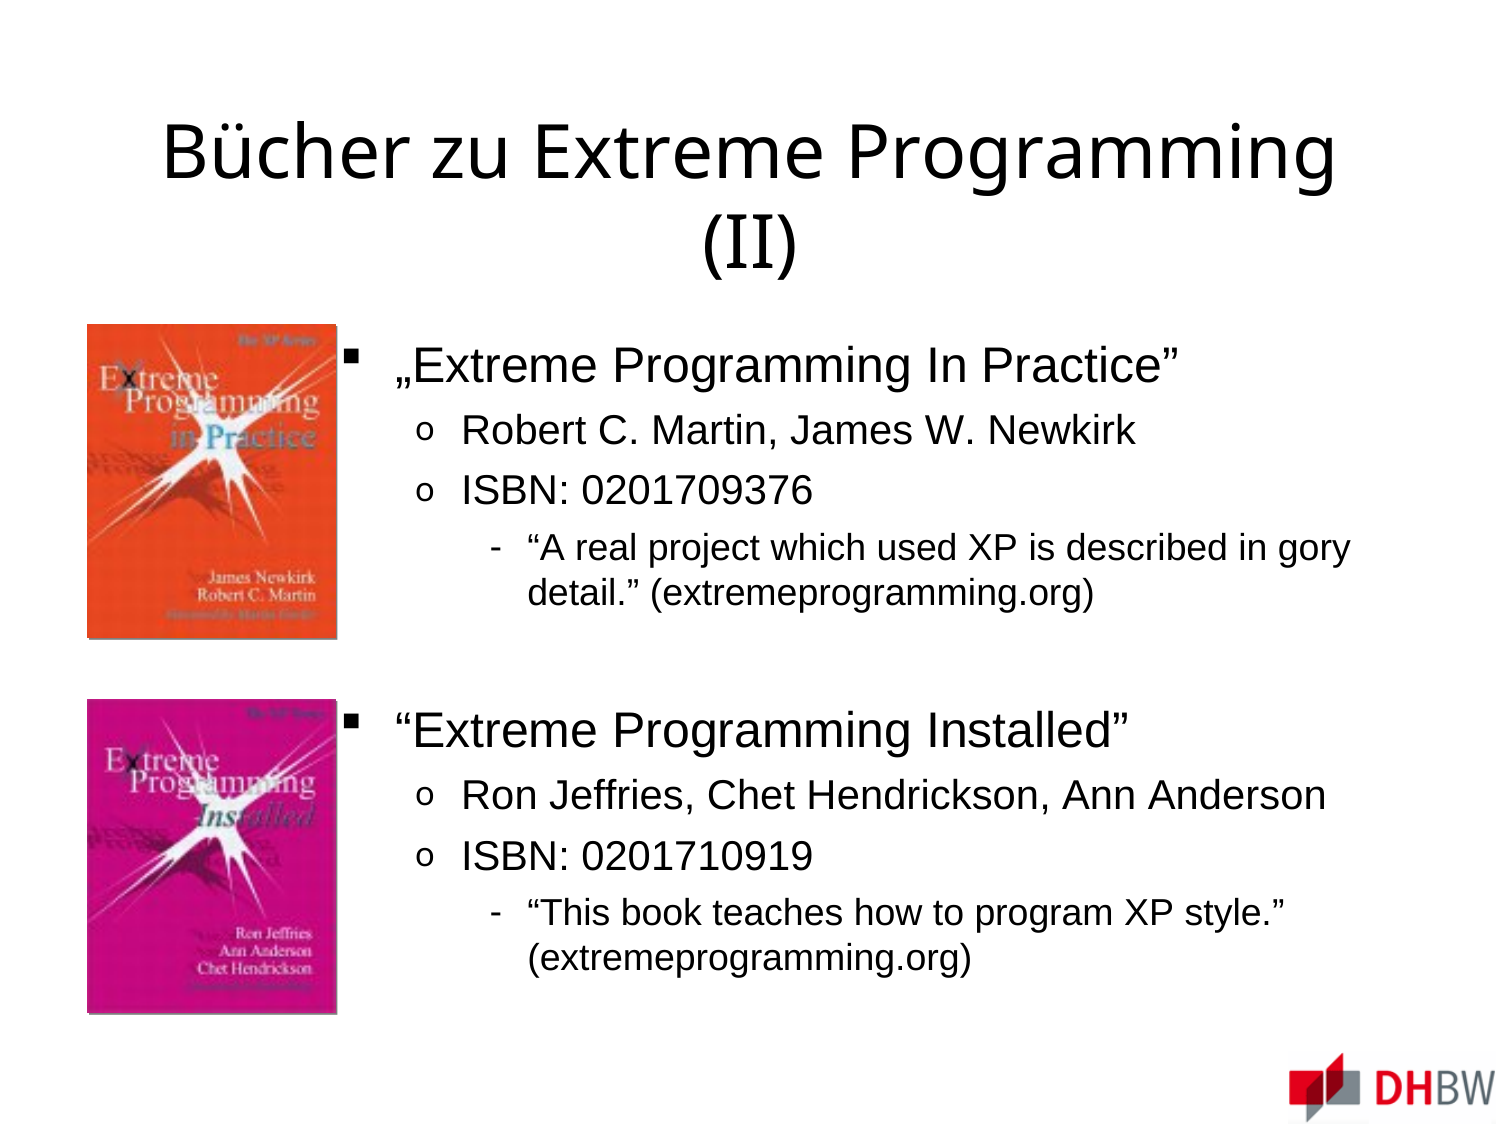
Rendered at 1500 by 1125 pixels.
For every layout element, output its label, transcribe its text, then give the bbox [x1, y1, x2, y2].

list „Extreme Programming In Practice” Robert C. Martin, James W. Newkirk ISBN: 0201709376 “A real project which used XP is described in gory detail.” (extremeprogramming.org) “Extreme Programming Installed” Ron Jeffries, Chet Hendrickson, Ann Anderson ISBN: 0201710919 “This book teaches how to program XP style.” (extremeprogramming.org) [324, 324, 1388, 1051]
picture [1288, 1051, 1496, 1124]
picture [87, 699, 336, 1013]
picture [87, 324, 336, 638]
title Bücher zu Extreme Programming (II) [112, 76, 1388, 312]
